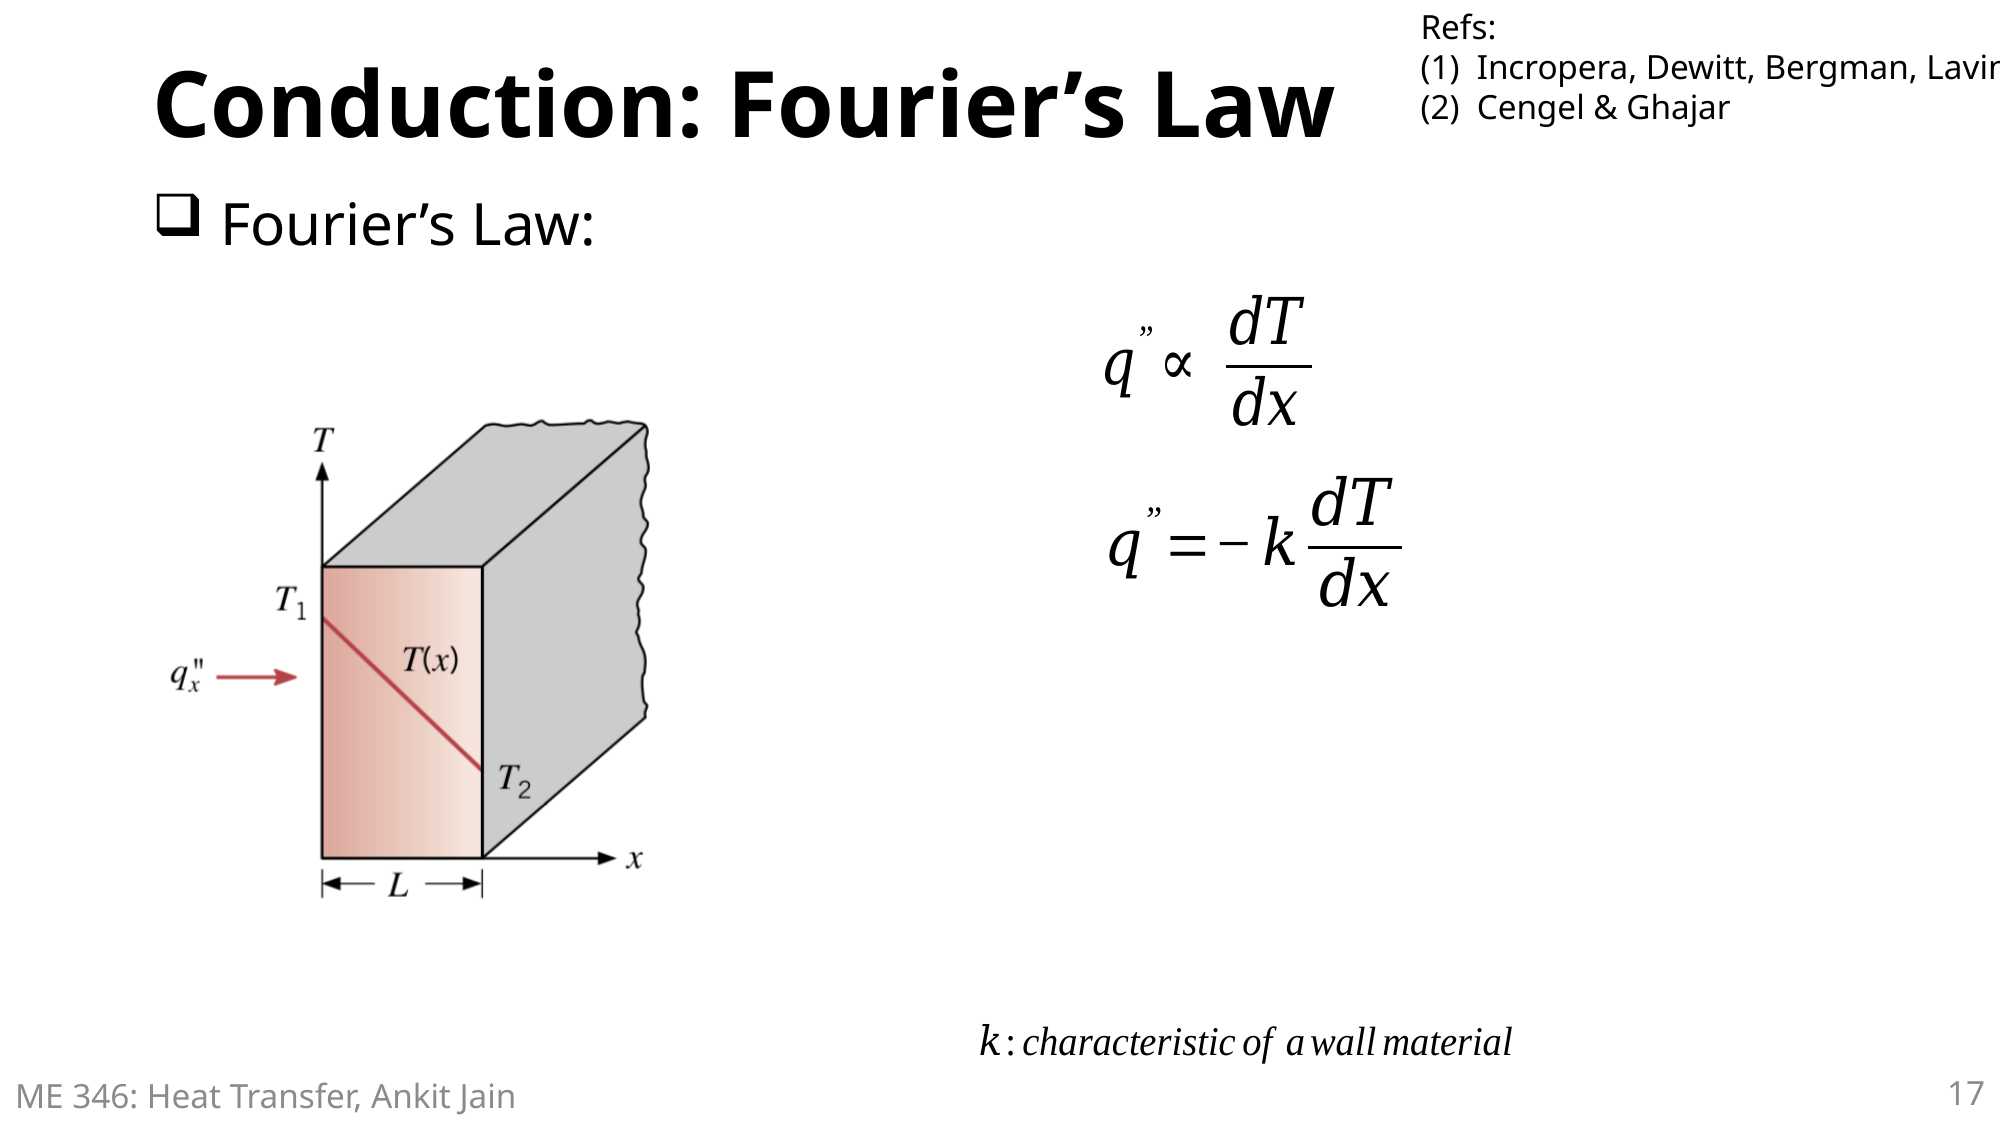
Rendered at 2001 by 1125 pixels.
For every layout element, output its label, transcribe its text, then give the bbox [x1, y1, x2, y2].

footer ME 346: Heat Transfer, Ankit Jain [0, 1065, 1045, 1125]
picture [137, 398, 677, 926]
chart [1086, 287, 1327, 442]
chart [969, 1019, 1525, 1066]
list Fourier’s Law: [137, 187, 1863, 398]
text_box Refs: Incropera, Dewitt, Bergman, Lavine Cengel & Ghajar [1405, 0, 2000, 134]
text_box Conduction: Fourier’s Law [137, 0, 1863, 187]
chart [1089, 468, 1419, 623]
